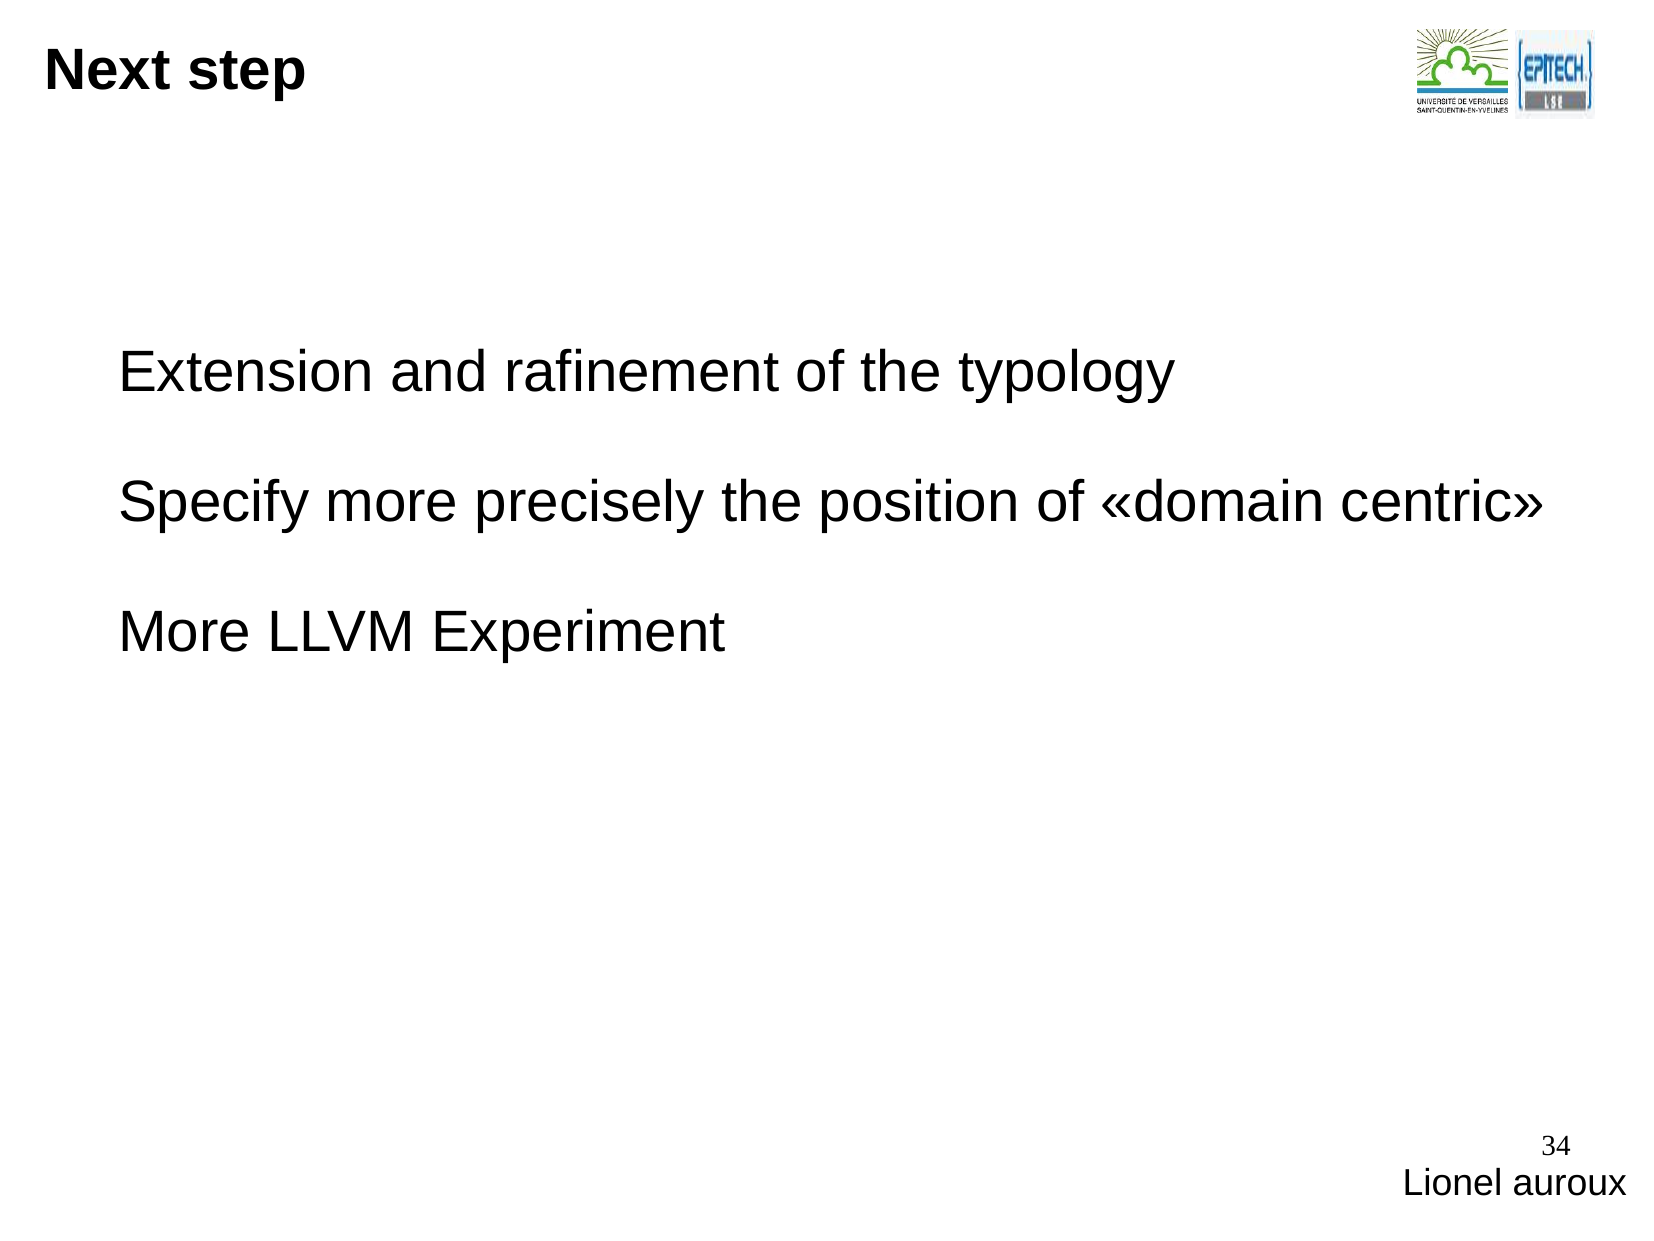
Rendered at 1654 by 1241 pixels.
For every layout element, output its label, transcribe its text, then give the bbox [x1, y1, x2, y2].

text_box Lionel auroux [1387, 1153, 1642, 1211]
text_box Next step Extension and rafinement of the typology Specify more precisely the position of «domain centric» More LLVM Experiment [29, 29, 1625, 1182]
